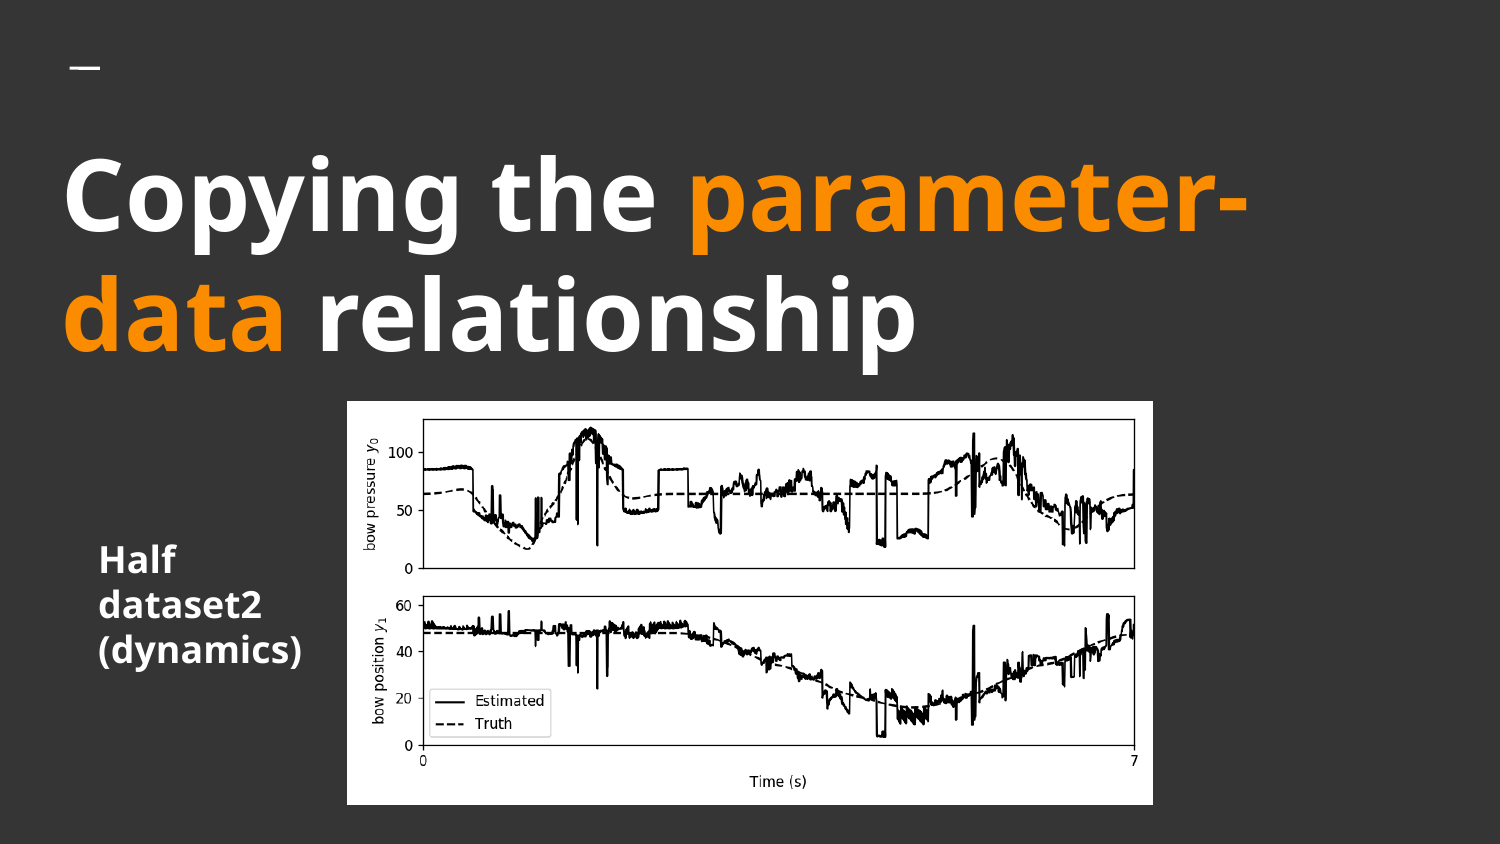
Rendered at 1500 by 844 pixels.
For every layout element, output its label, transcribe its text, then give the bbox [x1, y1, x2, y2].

title Half dataset2 (dynamics) [83, 521, 460, 616]
title Copying the parameter-data relationship [46, 116, 1463, 746]
picture [347, 401, 1153, 805]
